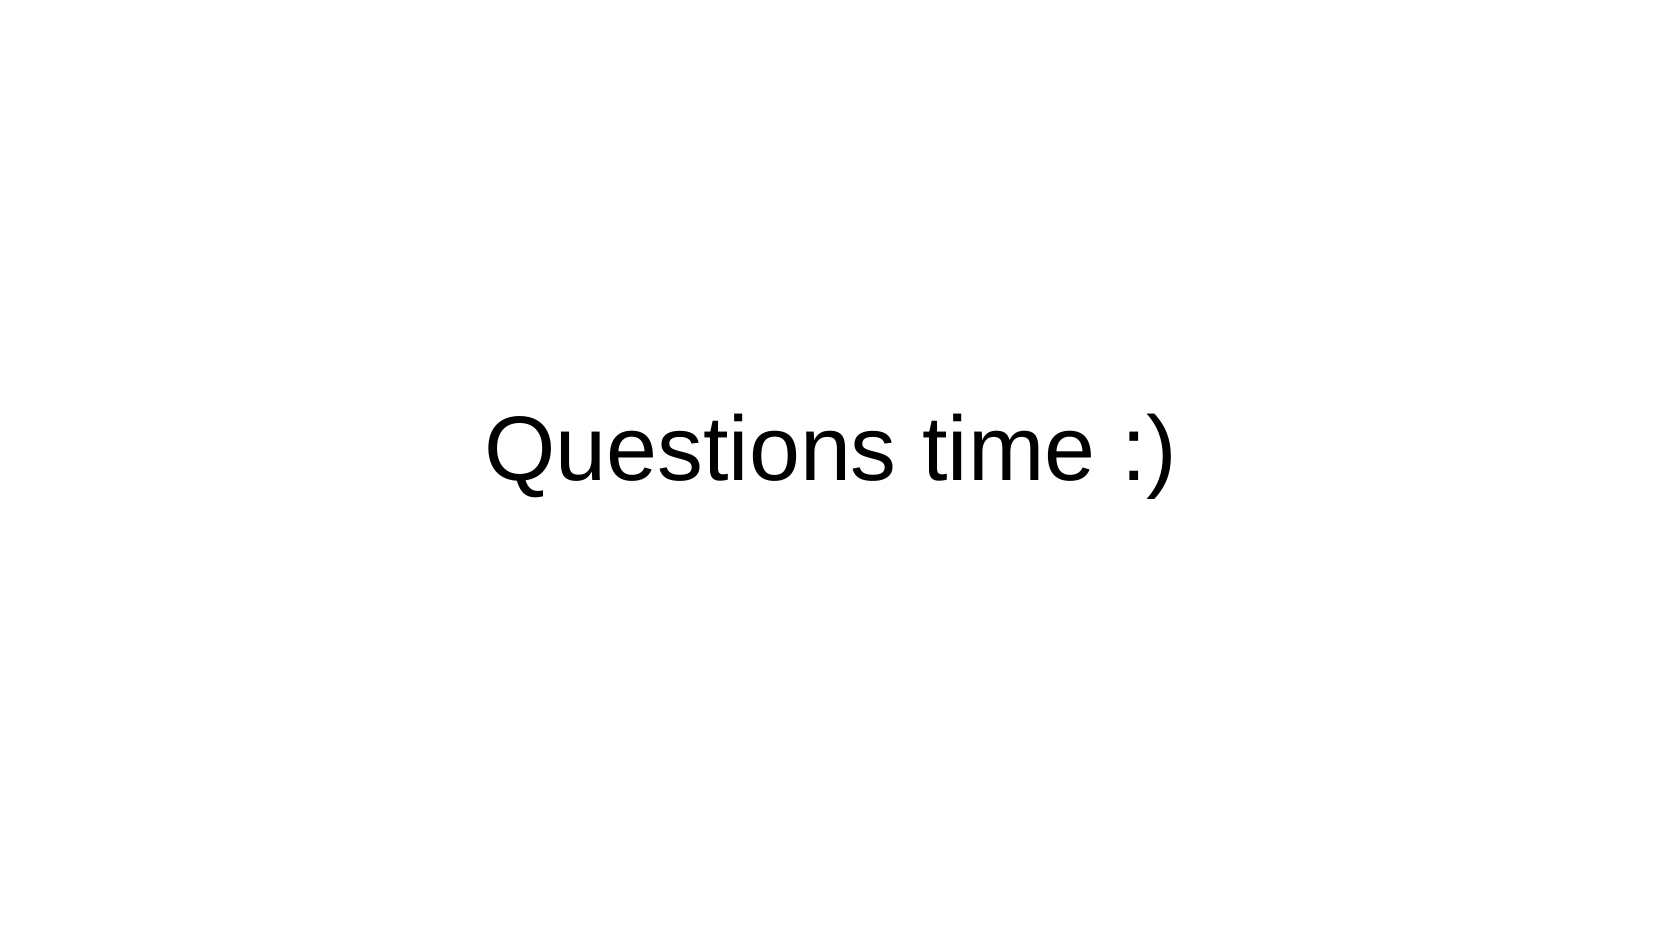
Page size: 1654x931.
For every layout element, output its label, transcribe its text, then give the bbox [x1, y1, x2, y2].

title Questions time :) [86, 345, 1576, 553]
